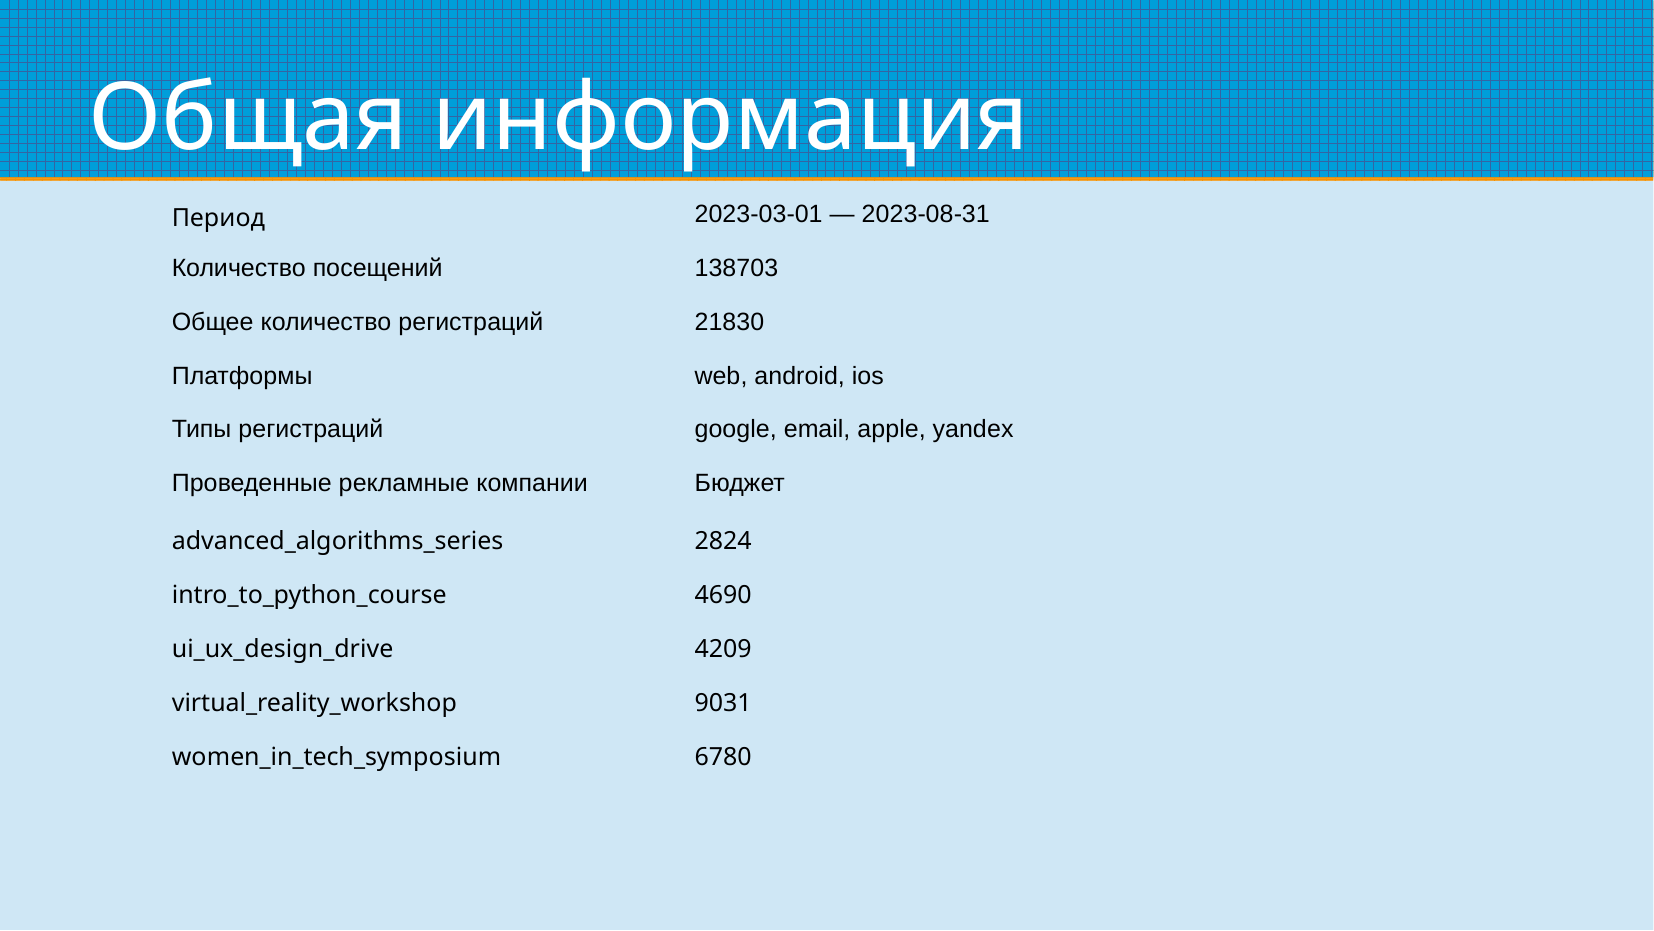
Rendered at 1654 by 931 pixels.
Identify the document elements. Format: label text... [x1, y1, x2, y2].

table_cell virtual_reality_workshop [166, 679, 689, 732]
table_header Период [166, 194, 689, 248]
table_cell web, android, ios [689, 355, 1350, 409]
table_cell 138703 [689, 248, 1350, 302]
table_cell 4209 [689, 625, 1350, 679]
table_cell 2824 [689, 517, 1350, 571]
table_cell Бюджет [689, 463, 1350, 517]
table_cell 4690 [689, 571, 1350, 625]
table_cell Проведенные рекламные компании [166, 463, 689, 517]
table_cell women_in_tech_symposium [166, 732, 689, 786]
table_cell Типы регистраций [166, 409, 689, 463]
table_cell google, email, apple, yandex [689, 409, 1350, 463]
table_cell 21830 [689, 302, 1350, 355]
table_cell Общее количество регистраций [166, 302, 689, 355]
table_cell Платформы [166, 355, 689, 409]
table_cell 9031 [689, 679, 1350, 732]
table_cell Количество посещений [166, 248, 689, 302]
table_header 2023-03-01 — 2023-08-31 [689, 194, 1350, 248]
table_cell advanced_algorithms_series [166, 517, 689, 571]
table_cell 6780 [689, 732, 1350, 786]
table_cell intro_to_python_course [166, 571, 689, 625]
title Общая информация [88, 14, 1565, 178]
table_cell ui_ux_design_drive [166, 625, 689, 679]
